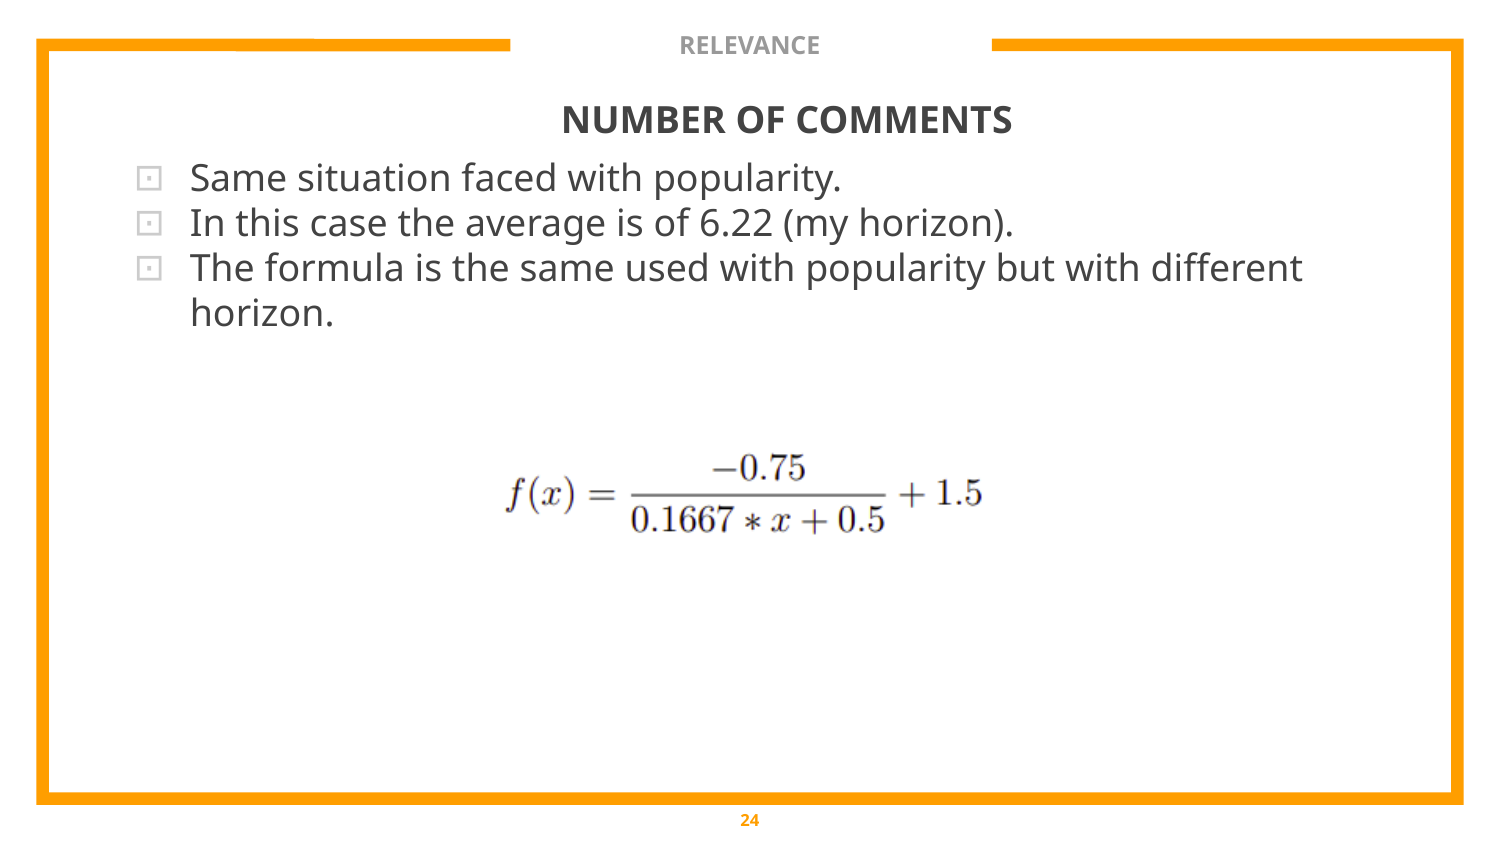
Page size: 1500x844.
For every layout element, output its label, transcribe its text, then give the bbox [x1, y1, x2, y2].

title RELEVANCE [531, 15, 969, 81]
slide_number <number> [0, 798, 1500, 844]
picture [472, 414, 1027, 555]
list NUMBER OF COMMENTS Same situation faced with popularity. In this case the average is of 6.22 (my horizon). The formula is the same used with popularity but with different horizon. [99, 81, 1400, 763]
